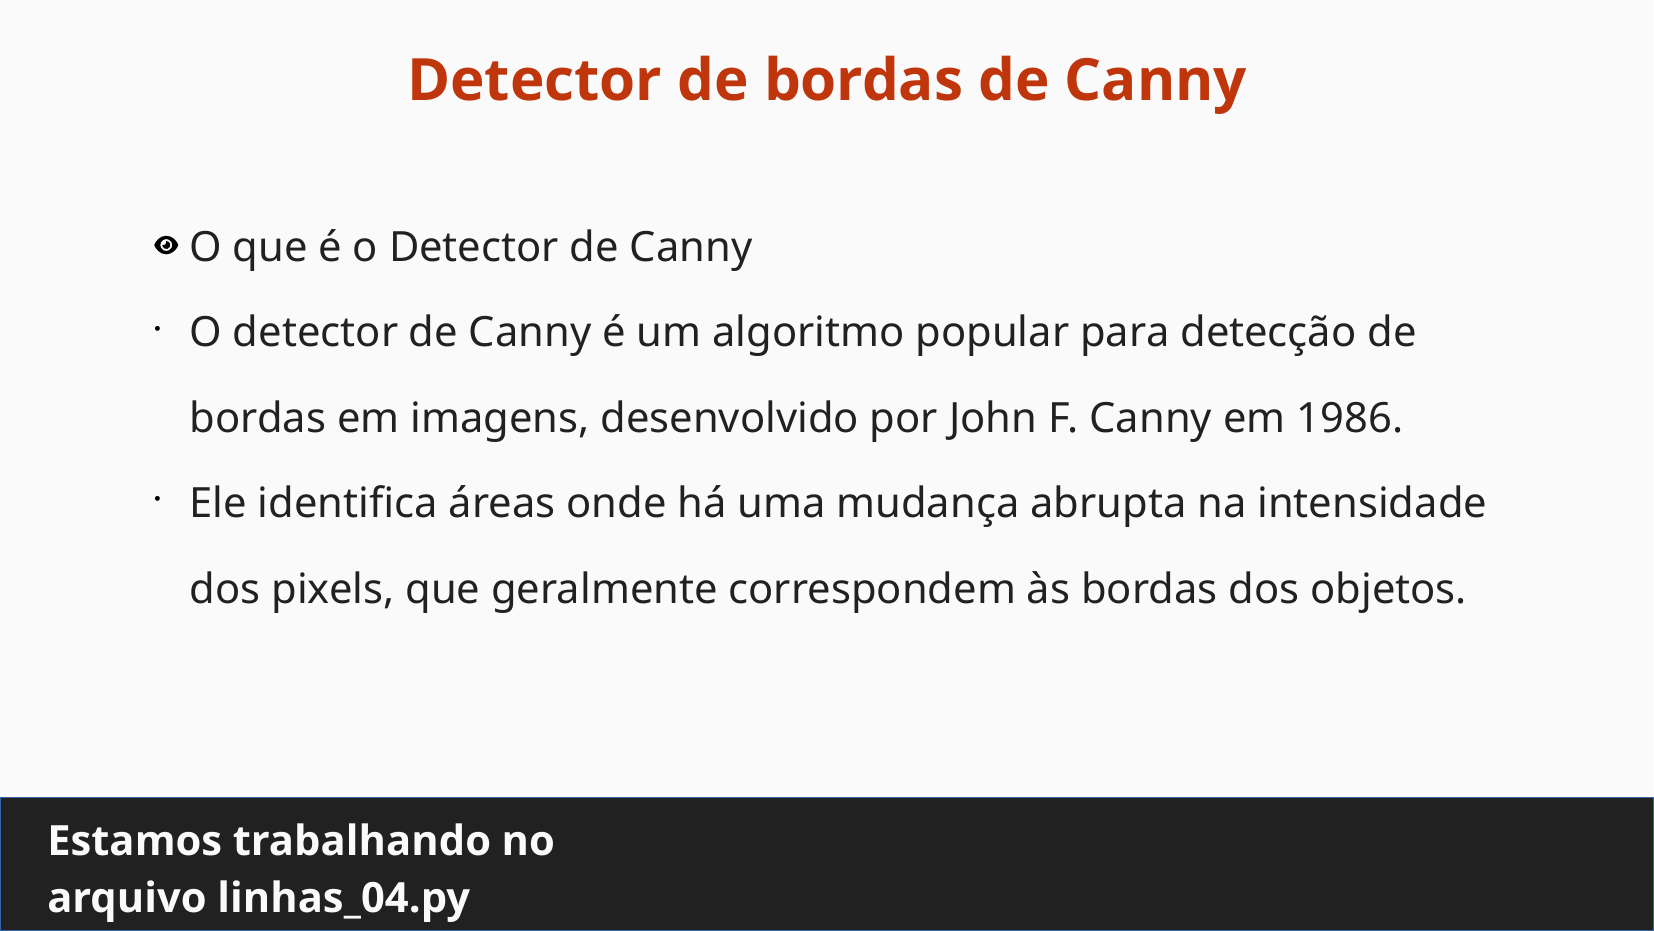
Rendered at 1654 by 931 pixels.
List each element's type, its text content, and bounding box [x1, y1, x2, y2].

title Detector de bordas de Canny [83, 37, 1572, 119]
text_box [0, 797, 1654, 931]
subtitle O que é o Detector de Canny O detector de Canny é um algoritmo popular para detecção de bordas em imagens, desenvolvido por John F. Canny em 1986. Ele identifica áreas onde há uma mudança abrupta na intensidade dos pixels, que geralmente correspondem às bordas dos objetos. [154, 188, 1500, 532]
title Estamos trabalhando no arquivo linhas_04.py [47, 826, 697, 908]
